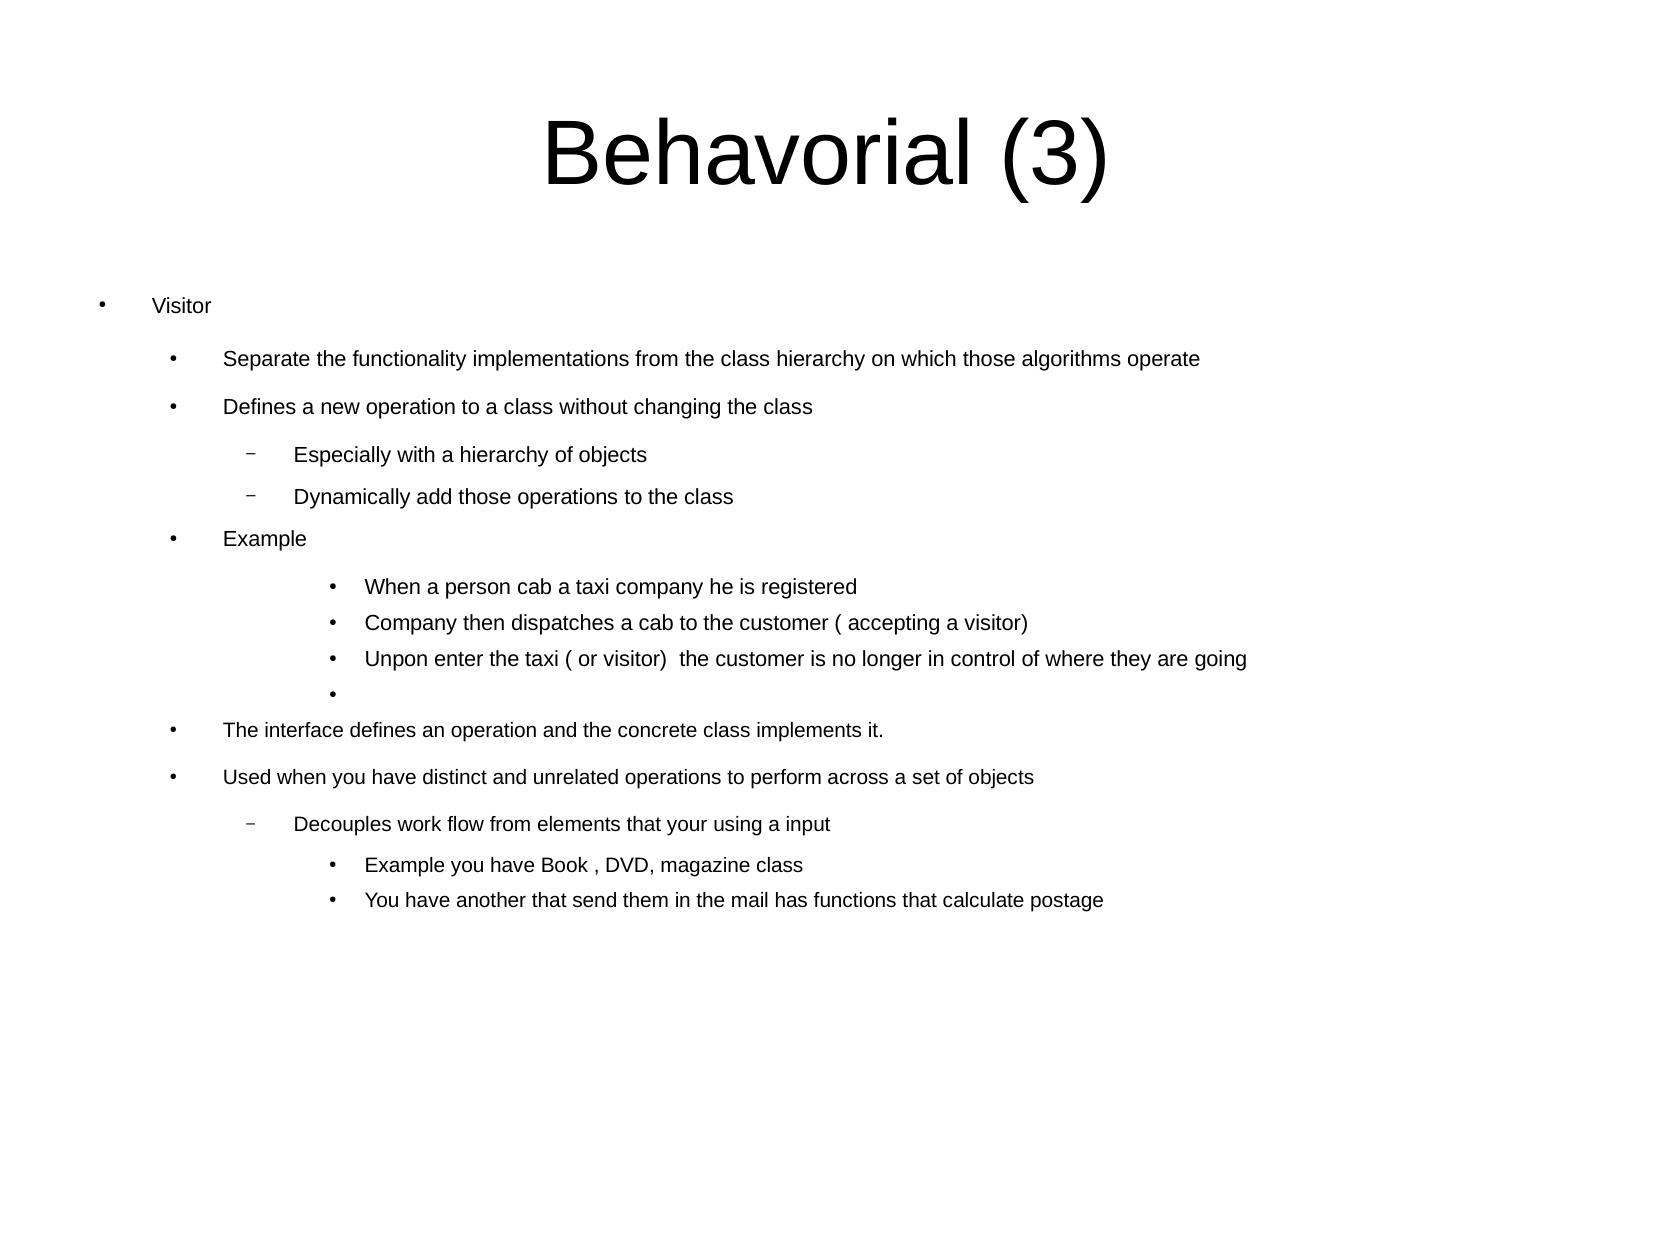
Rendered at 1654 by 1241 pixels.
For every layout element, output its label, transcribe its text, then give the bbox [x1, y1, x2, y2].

title Behavorial (3) [82, 49, 1571, 257]
list Visitor Separate the functionality implementations from the class hierarchy on which those algorithms operate Defines a new operation to a class without changing the class Especially with a hierarchy of objects Dynamically add those operations to the class Example When a person cab a taxi company he is registered Company then dispatches a cab to the customer ( accepting a visitor) Unpon enter the taxi ( or visitor) the customer is no longer in control of where they are going The interface defines an operation and the concrete class implements it. Used when you have distinct and unrelated operations to perform across a set of objects Decouples work flow from elements that your using a input Example you have Book , DVD, magazine class You have another that send them in the mail has functions that calculate postage [81, 293, 1570, 1201]
